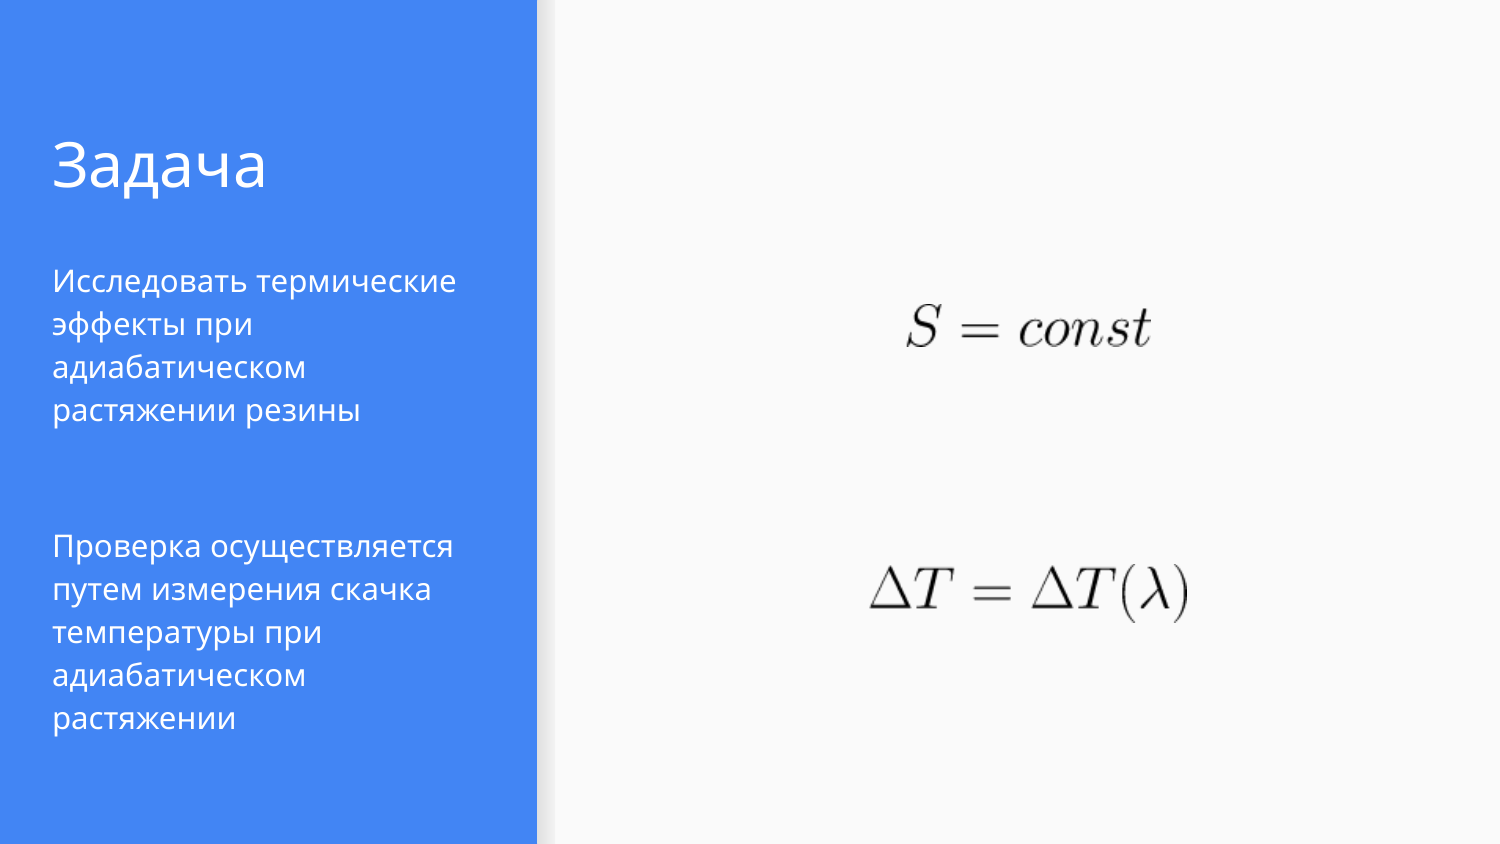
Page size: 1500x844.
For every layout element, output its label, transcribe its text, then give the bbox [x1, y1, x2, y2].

title Задача [37, 58, 498, 216]
picture [868, 564, 1187, 623]
list Исследовать термические эффекты при адиабатическом растяжении резины Проверка осуществляется путем измерения скачка температуры при адиабатическом растяжении [37, 240, 498, 760]
picture [904, 304, 1151, 347]
